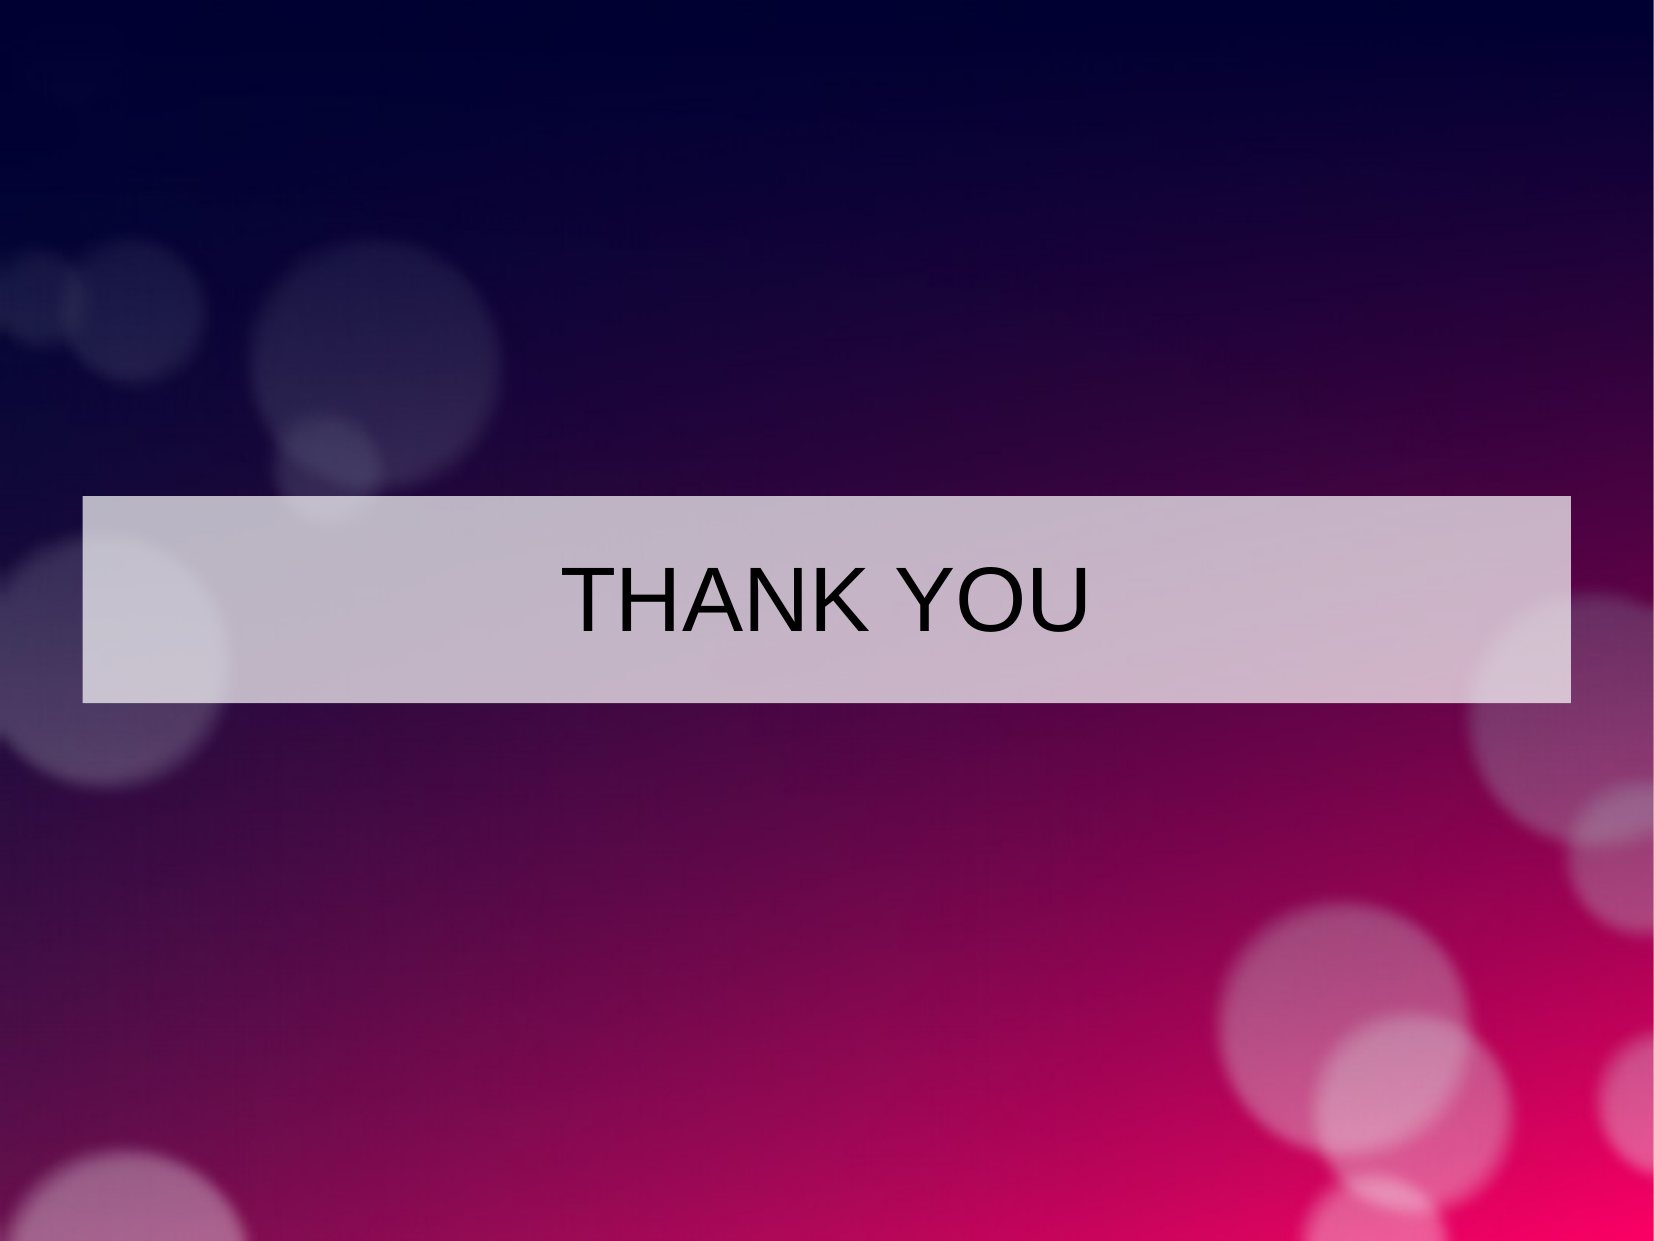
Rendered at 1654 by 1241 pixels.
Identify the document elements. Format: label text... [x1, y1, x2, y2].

picture [0, 0, 1654, 1241]
title THANK YOU [82, 496, 1571, 704]
